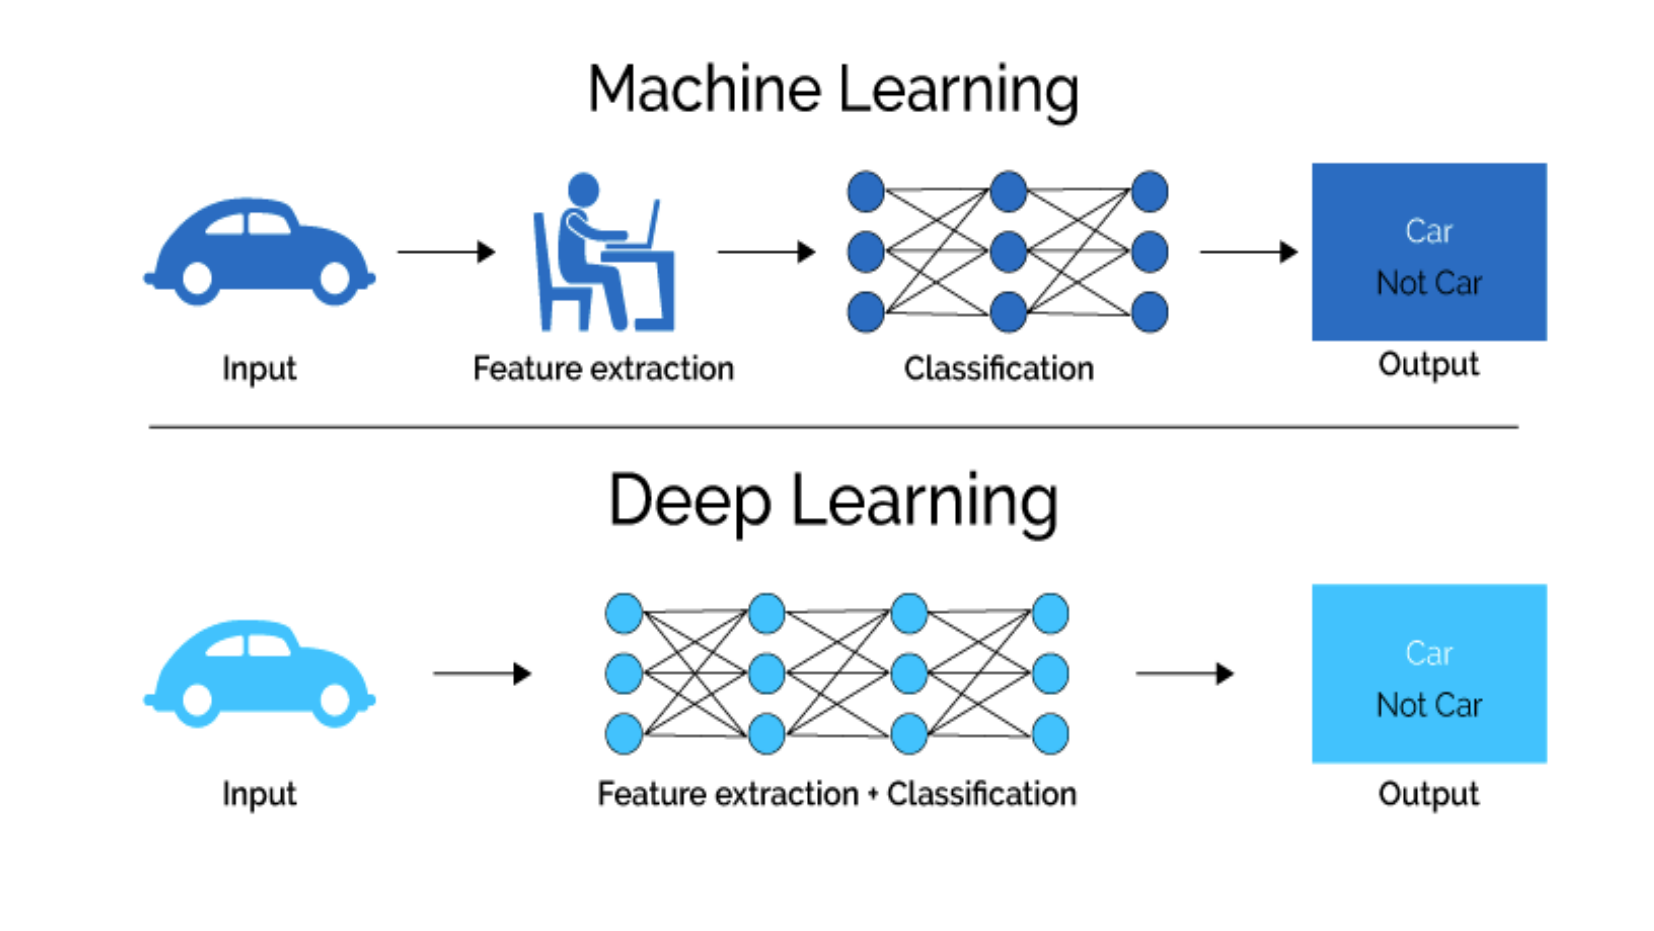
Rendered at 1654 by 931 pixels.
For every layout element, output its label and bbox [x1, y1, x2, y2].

picture [129, 58, 1560, 839]
